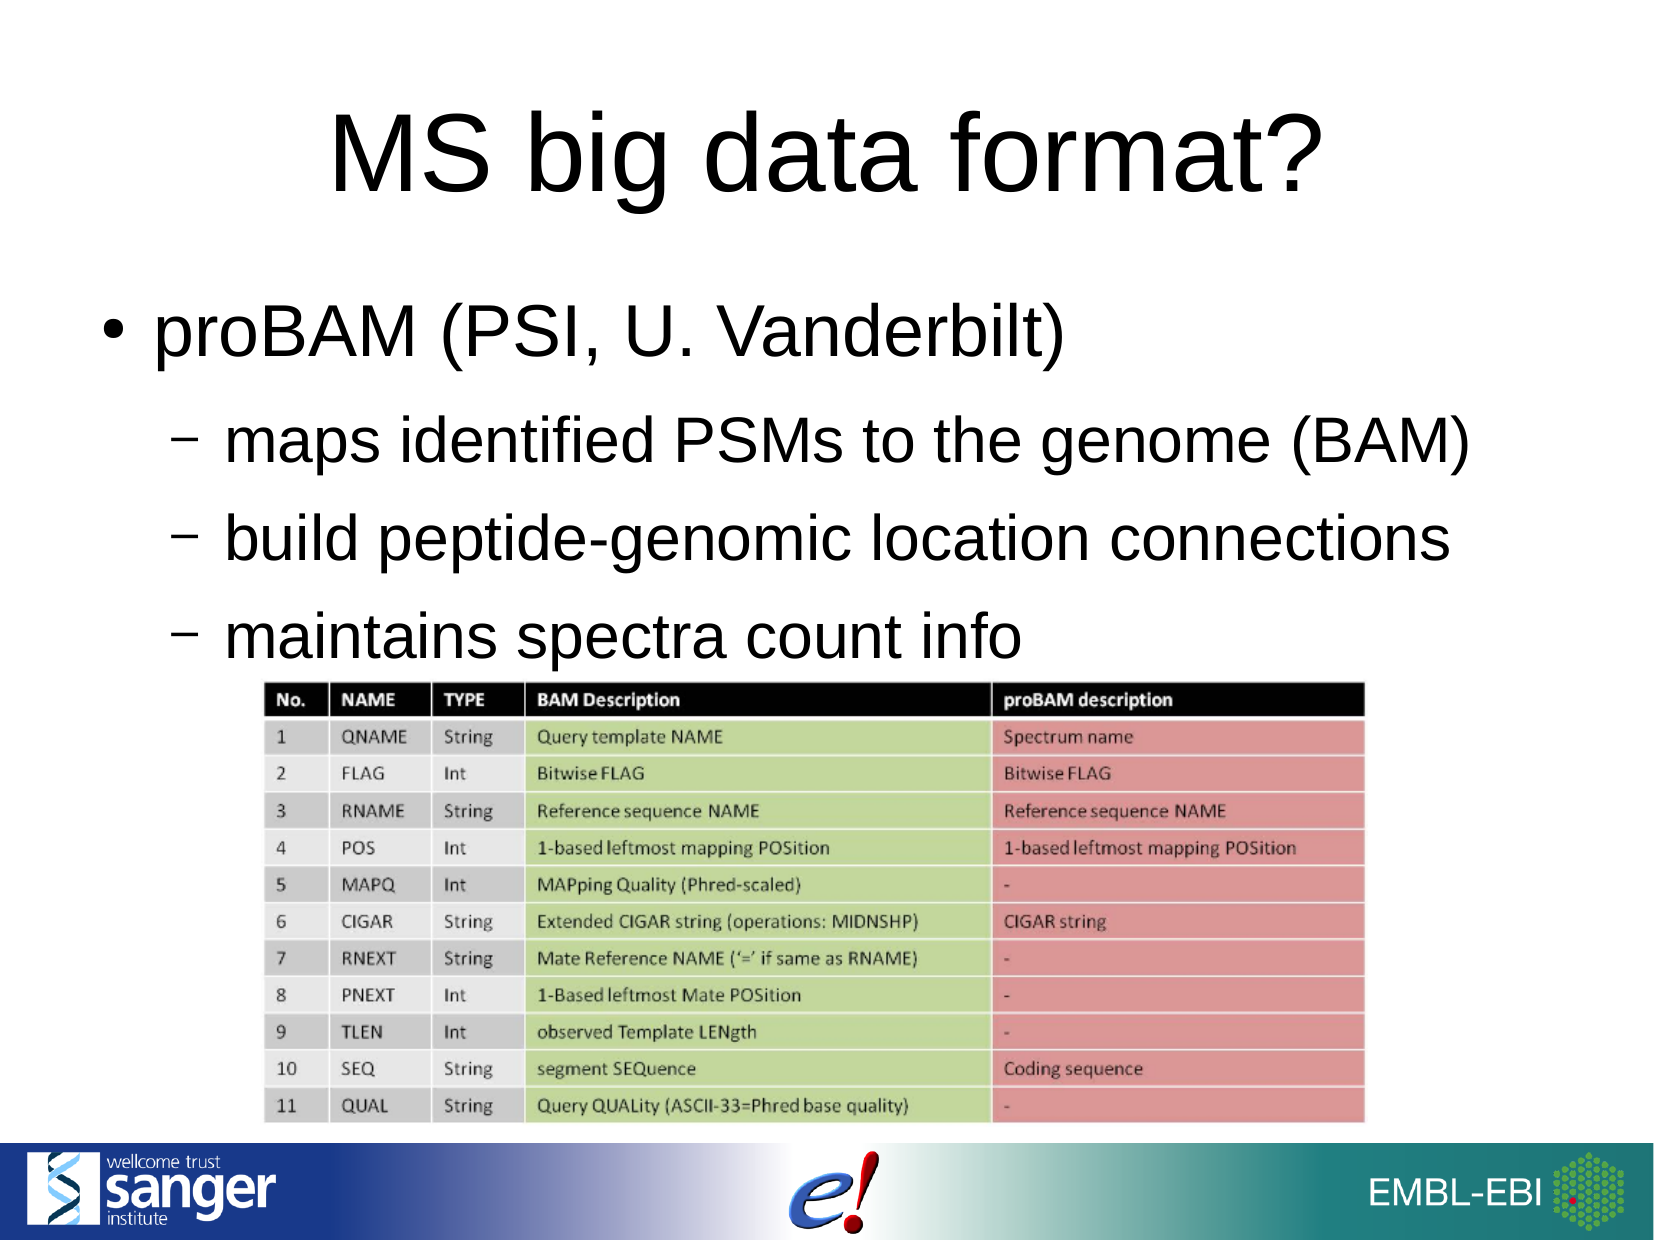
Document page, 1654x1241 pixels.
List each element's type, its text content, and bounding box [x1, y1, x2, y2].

picture [0, 1143, 1654, 1240]
title MS big data format? [82, 49, 1571, 257]
list proBAM (PSI, U. Vanderbilt) maps identified PSMs to the genome (BAM) build peptide-genomic location connections maintains spectra count info [82, 290, 1538, 1010]
picture [260, 676, 1368, 1127]
